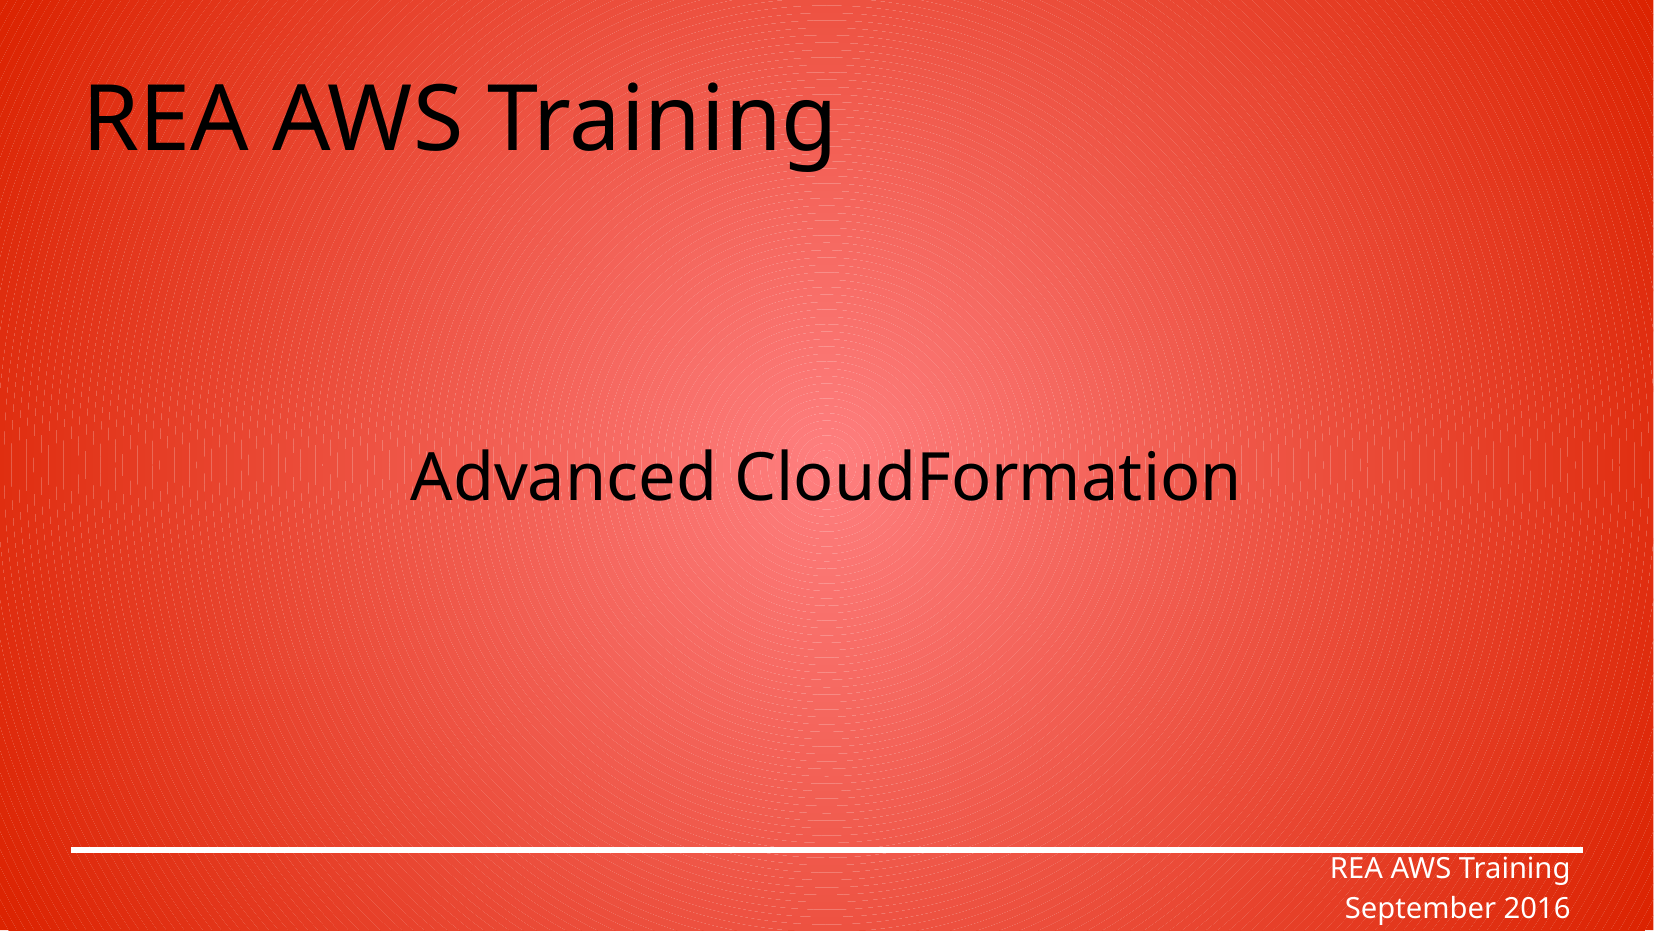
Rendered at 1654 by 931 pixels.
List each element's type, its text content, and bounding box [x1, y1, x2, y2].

title REA AWS Training [82, 37, 1571, 193]
list Advanced CloudFormation [82, 217, 1571, 758]
